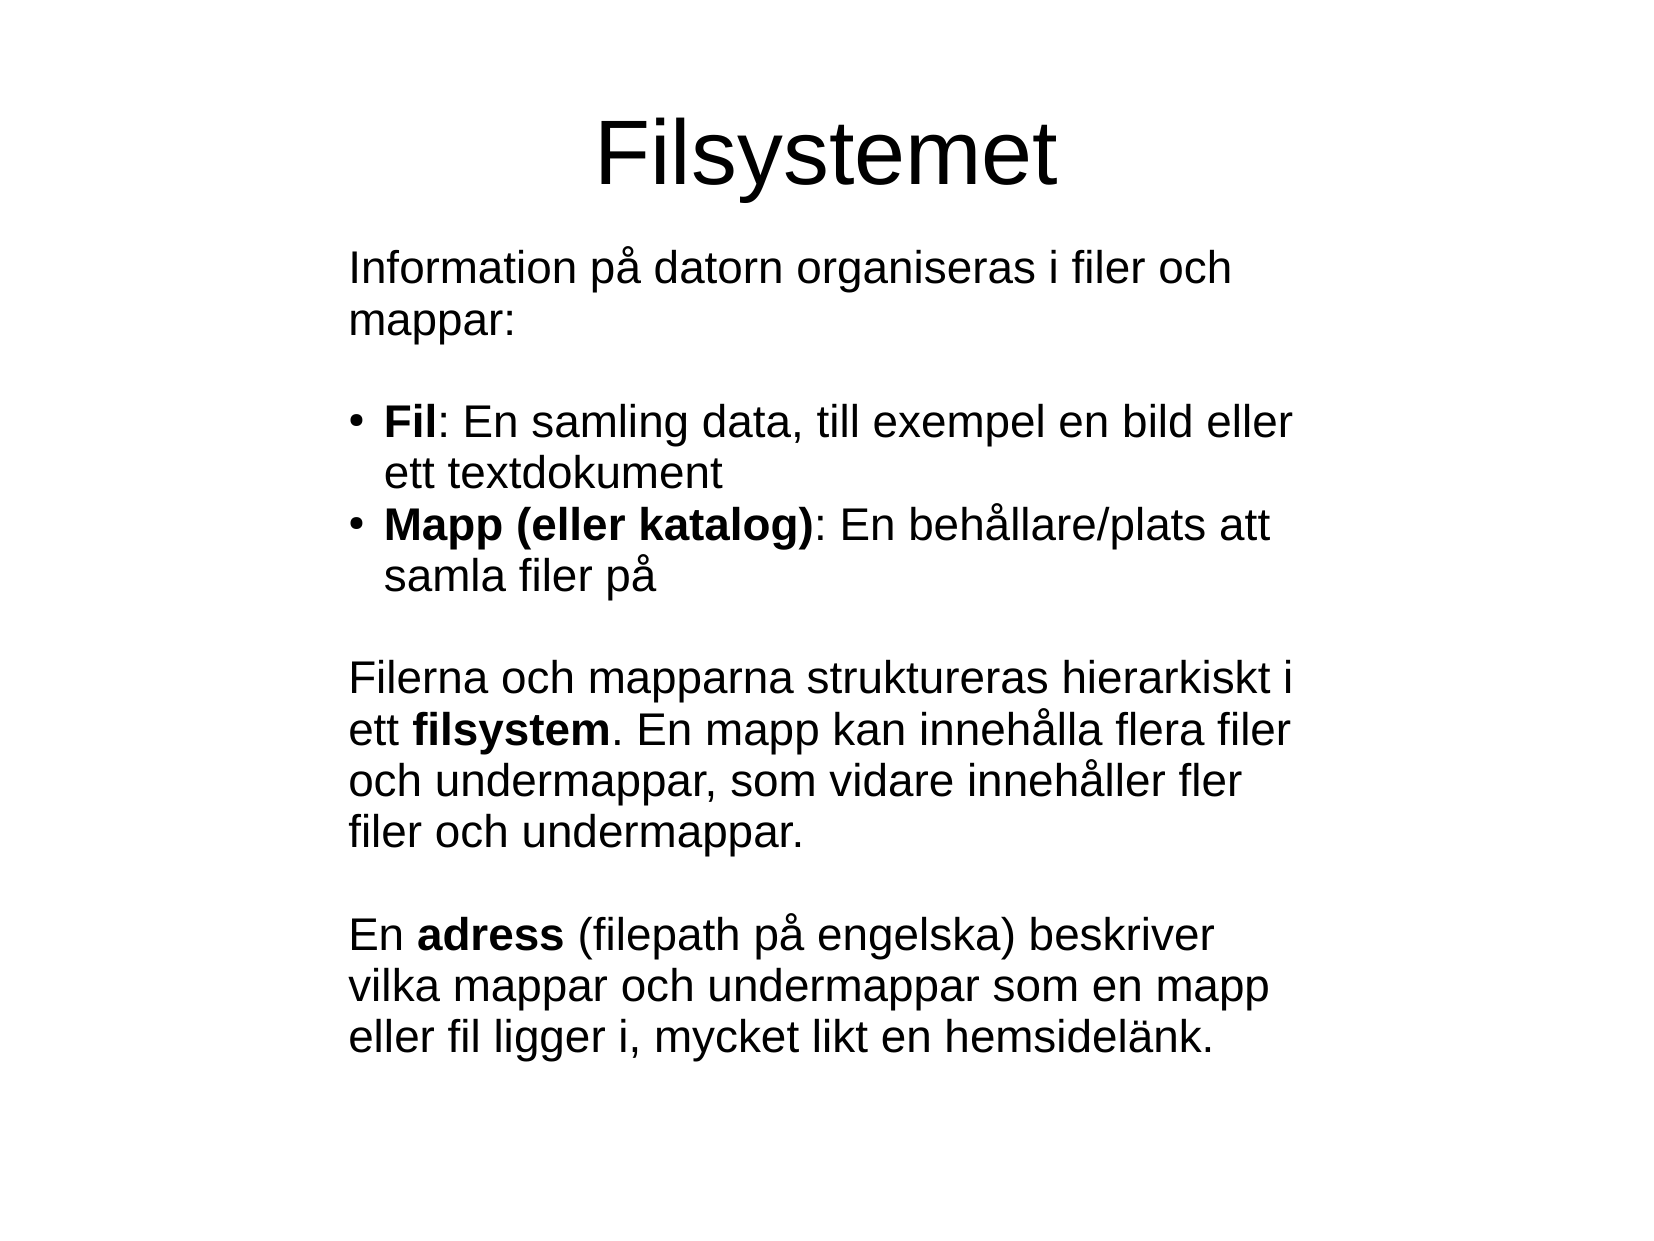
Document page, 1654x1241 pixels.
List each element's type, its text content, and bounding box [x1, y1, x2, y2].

title Filsystemet [82, 49, 1571, 257]
subtitle Information på datorn organiseras i filer och mappar: Fil: En samling data, till exempel en bild eller ett textdokument Mapp (eller katalog): En behållare/plats att samla filer på Filerna och mapparna struktureras hierarkiskt i ett filsystem. En mapp kan innehålla flera filer och undermappar, som vidare innehåller fler filer och undermappar. En adress (filepath på engelska) beskriver vilka mappar och undermappar som en mapp eller fil ligger i, mycket likt en hemsidelänk. [348, 242, 1306, 1063]
